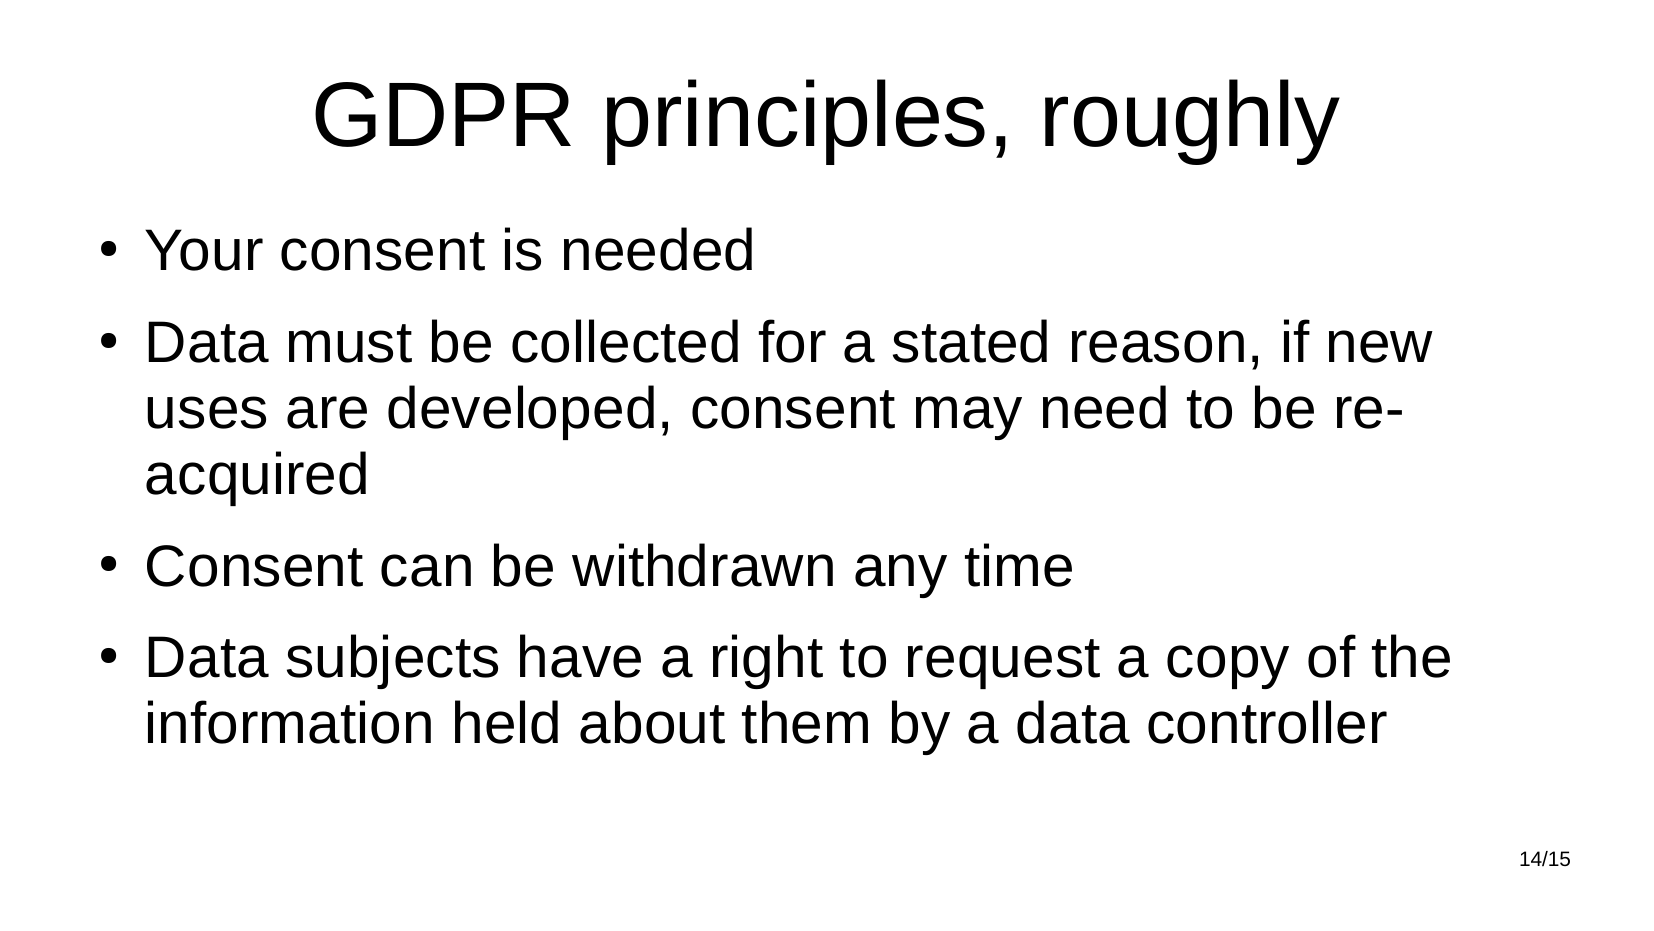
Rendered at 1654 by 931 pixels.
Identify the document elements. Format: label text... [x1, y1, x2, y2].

title GDPR principles, roughly [82, 37, 1571, 193]
list Your consent is needed Data must be collected for a stated reason, if new uses are developed, consent may need to be re-acquired Consent can be withdrawn any time Data subjects have a right to request a copy of the information held about them by a data controller [82, 217, 1571, 758]
